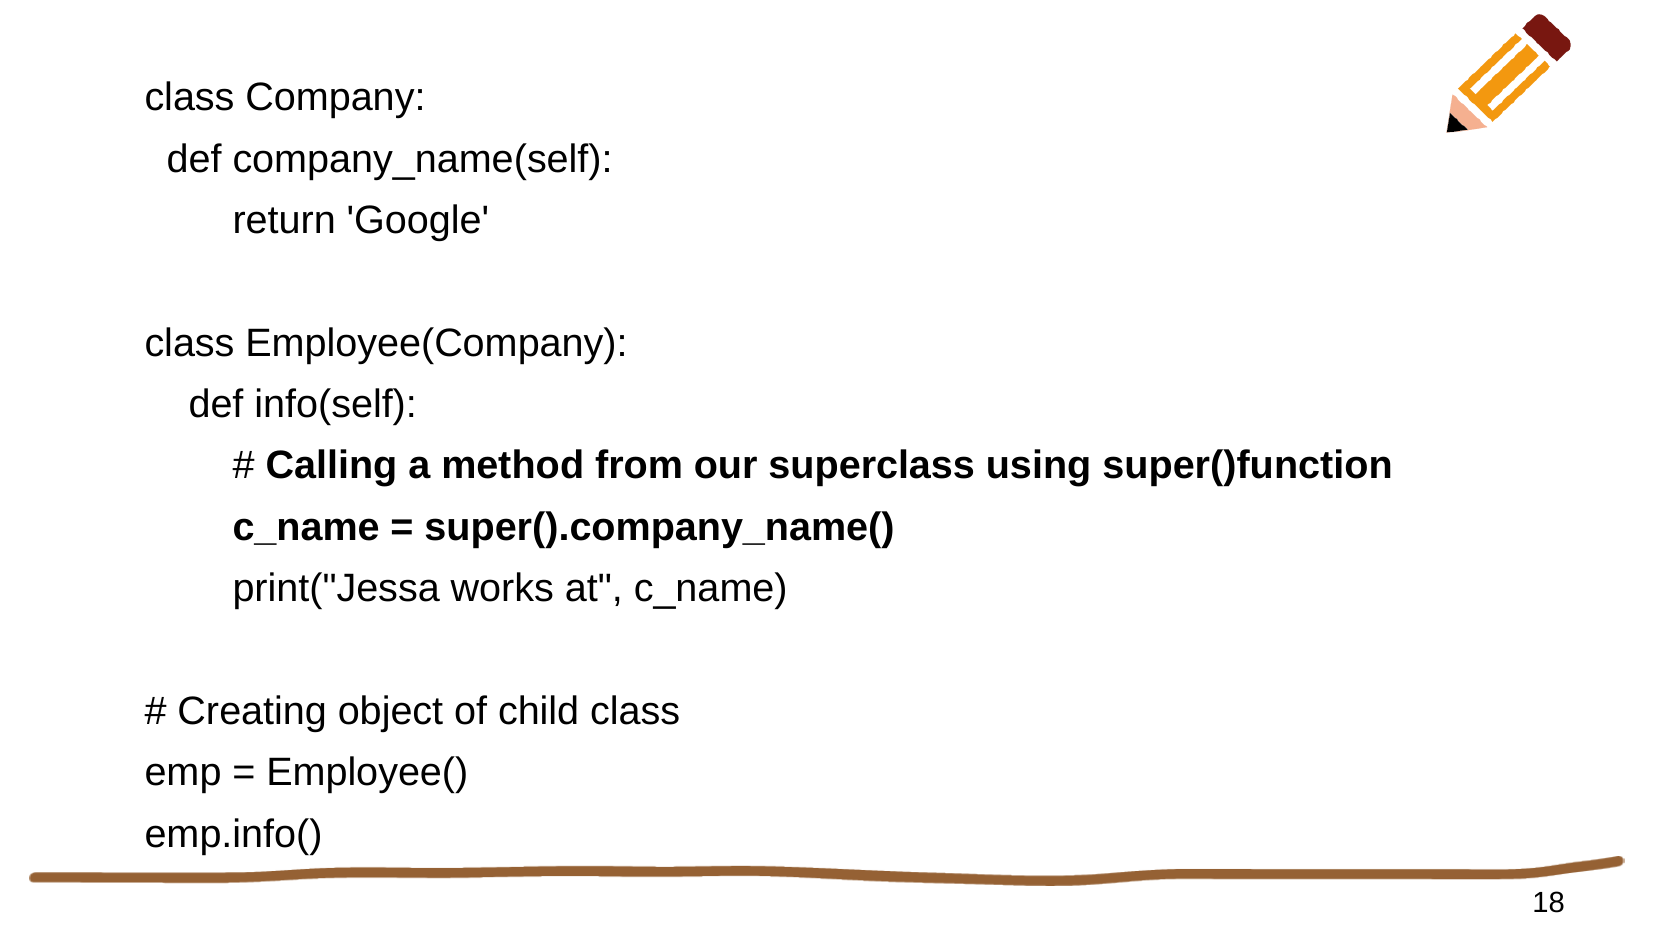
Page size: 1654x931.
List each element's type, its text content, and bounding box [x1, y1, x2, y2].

picture [29, 856, 1625, 886]
picture [1446, 14, 1571, 133]
list class Company: def company_name(self): return 'Google' class Employee(Company): def info(self): # Calling a method from our superclass using super()function c_name = super().company_name() print("Jessa works at", c_name) # Creating object of child class emp = Employee() emp.info() [88, 75, 1501, 857]
